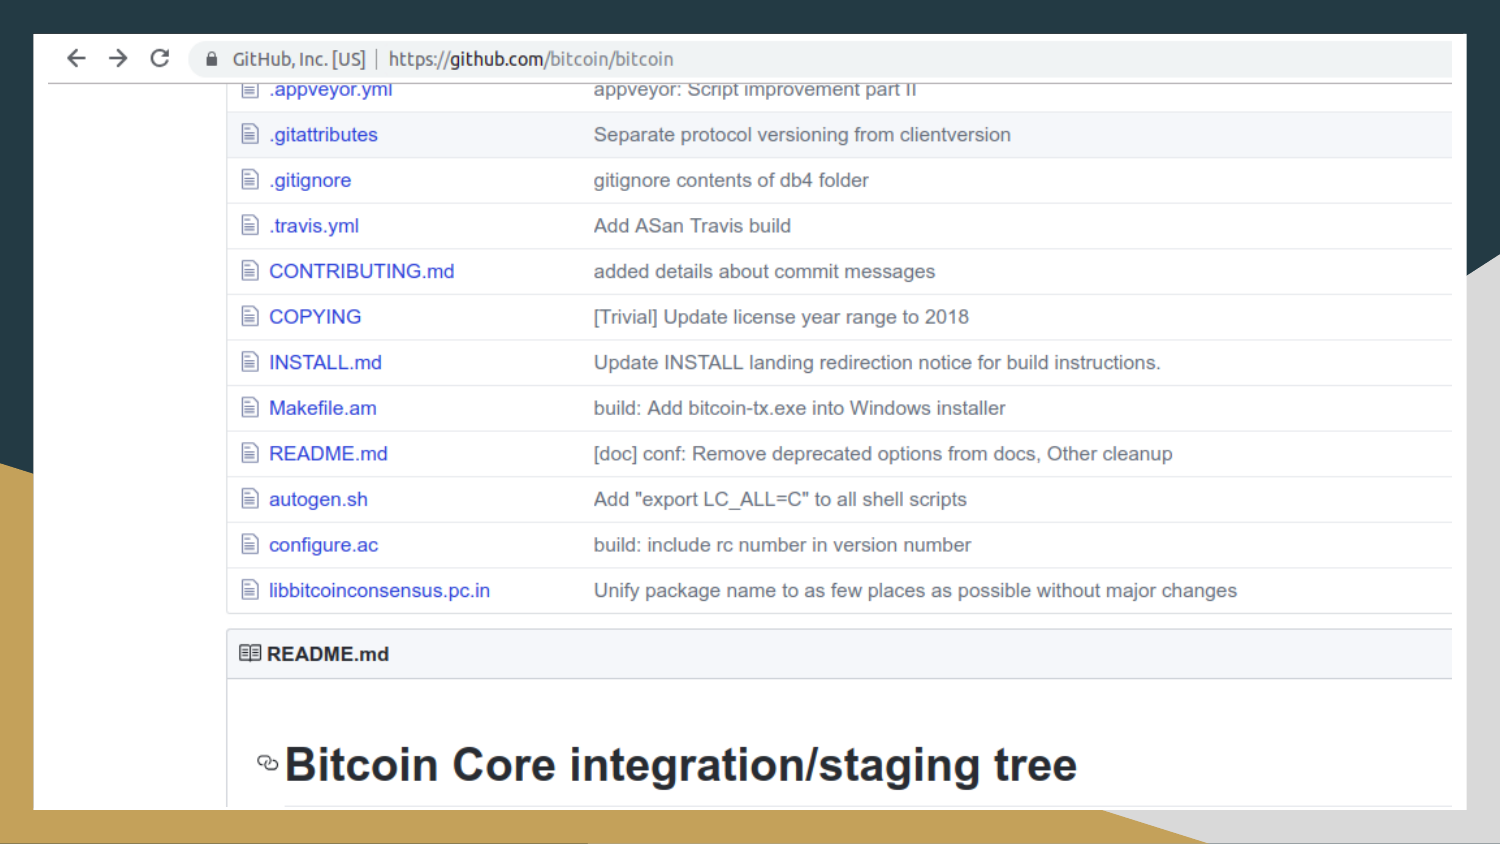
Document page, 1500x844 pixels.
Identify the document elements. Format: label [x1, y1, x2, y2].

picture [48, 36, 1452, 807]
